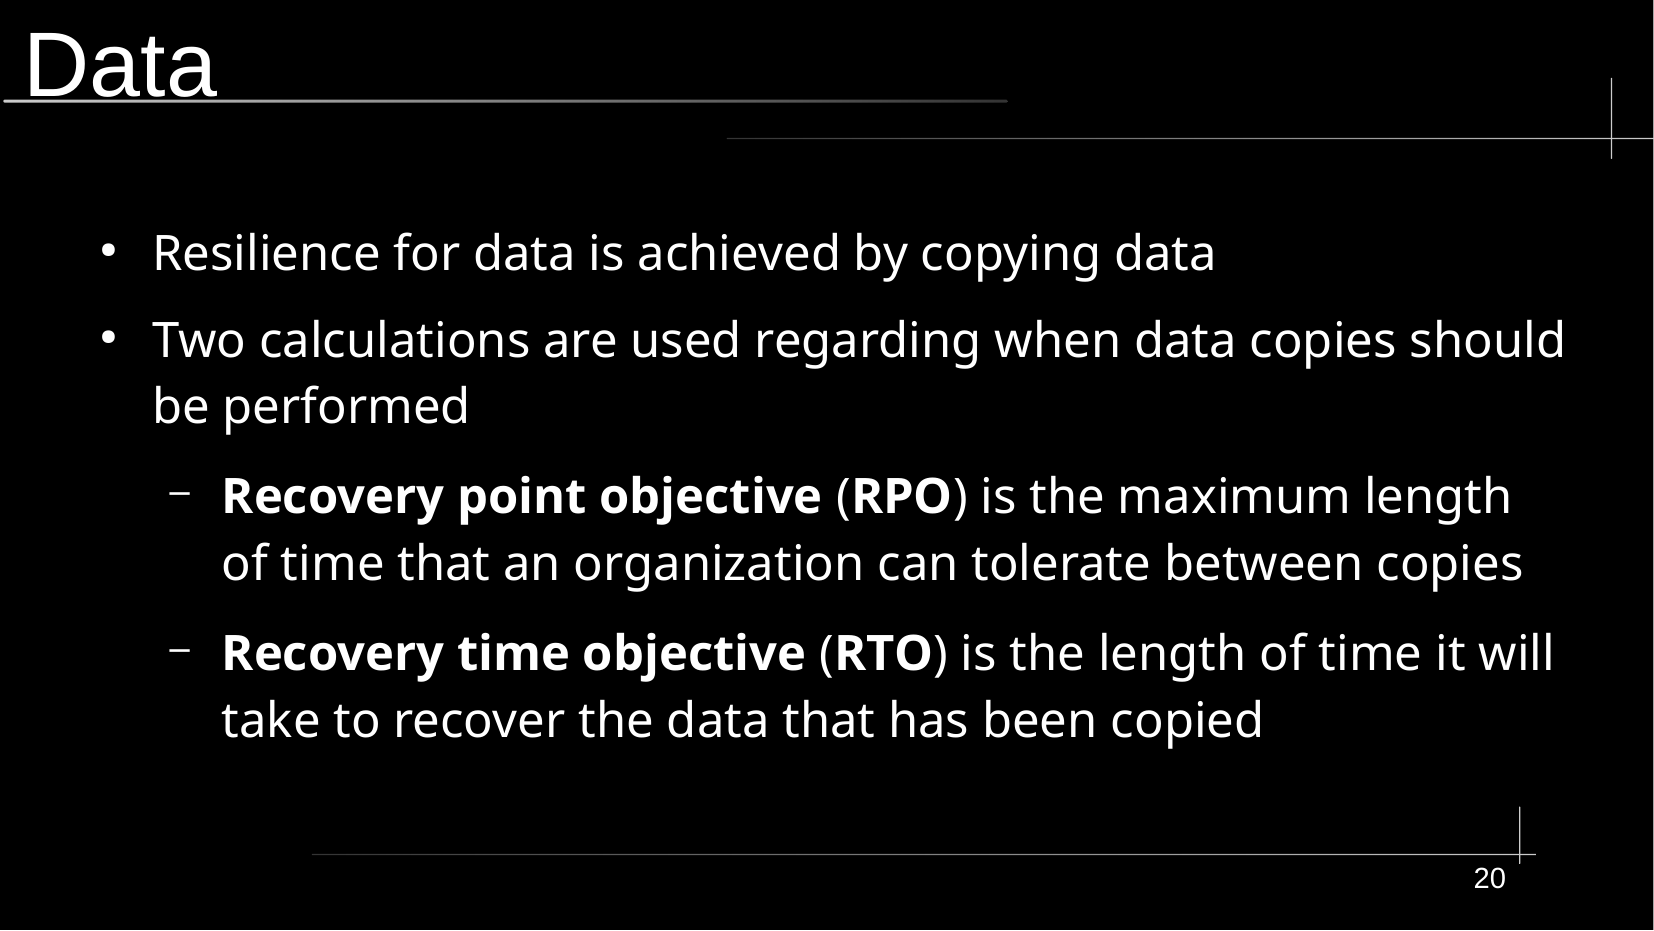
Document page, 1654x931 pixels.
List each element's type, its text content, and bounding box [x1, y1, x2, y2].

list Resilience for data is achieved by copying data Two calculations are used regarding when data copies should be performed Recovery point objective (RPO) is the maximum length of time that an organization can tolerate between copies Recovery time objective (RTO) is the length of time it will take to recover the data that has been copied [82, 217, 1571, 758]
title Data [23, 11, 1589, 119]
